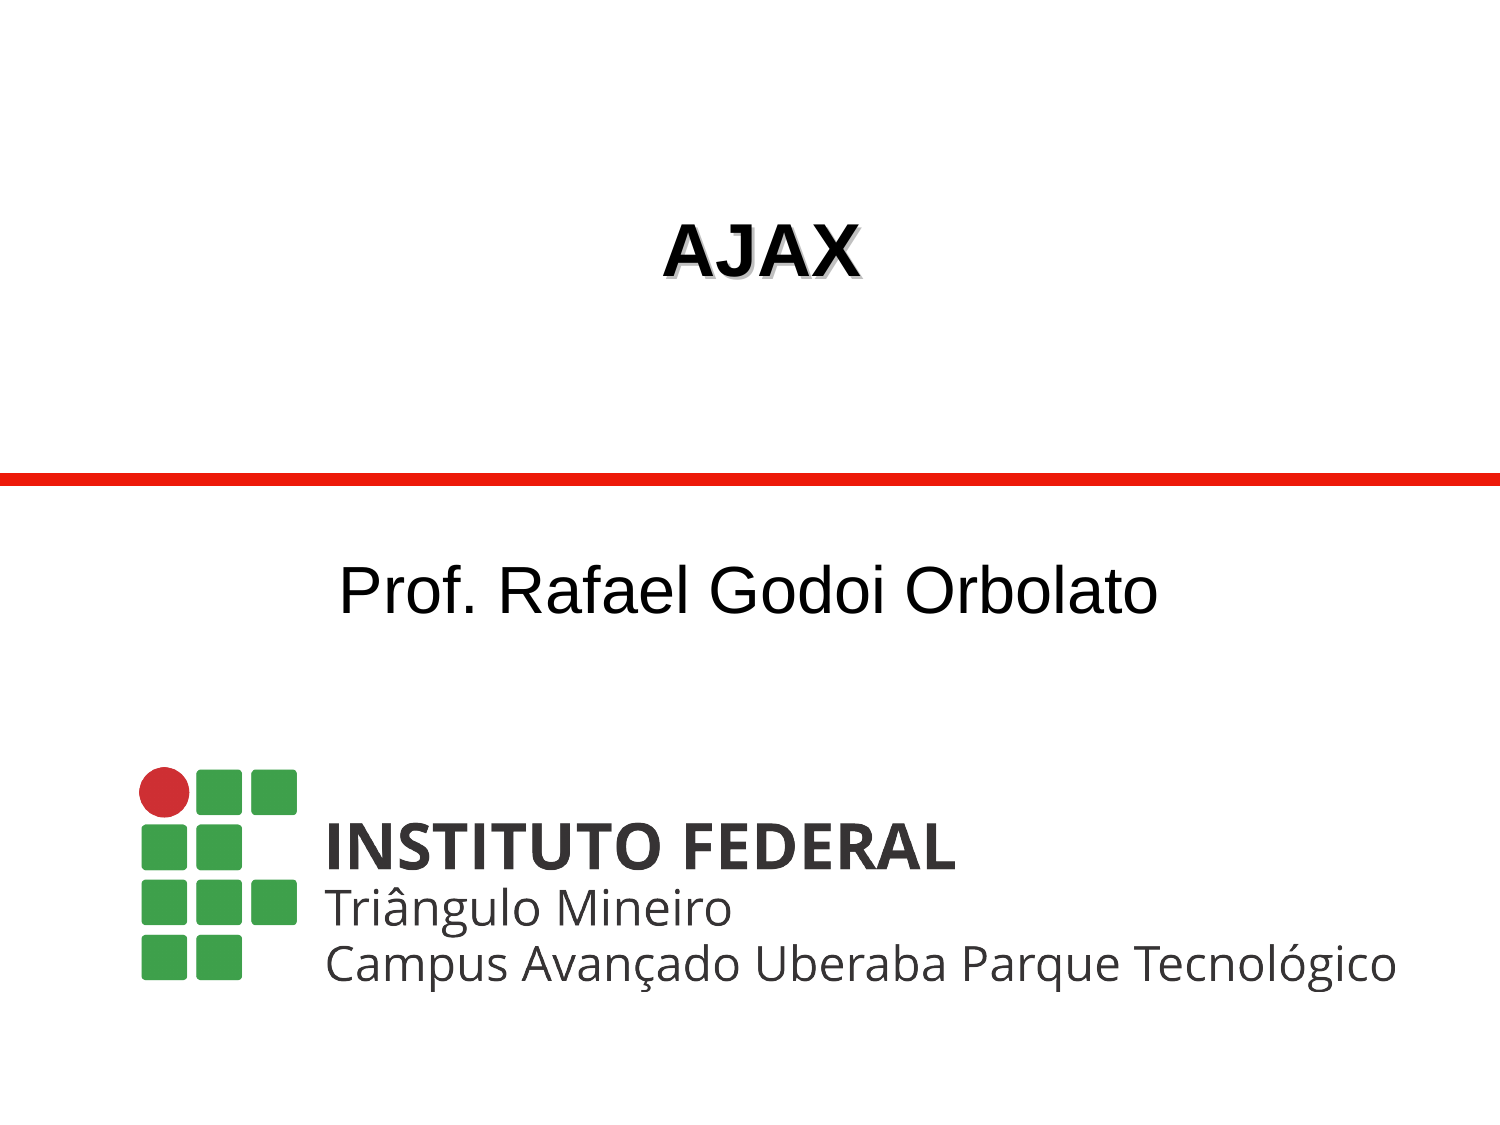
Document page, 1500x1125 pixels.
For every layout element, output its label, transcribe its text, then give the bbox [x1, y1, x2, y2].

picture [139, 767, 1395, 992]
title AJAX [123, 88, 1399, 404]
text_box Prof. Rafael Godoi Orbolato [295, 538, 1204, 756]
